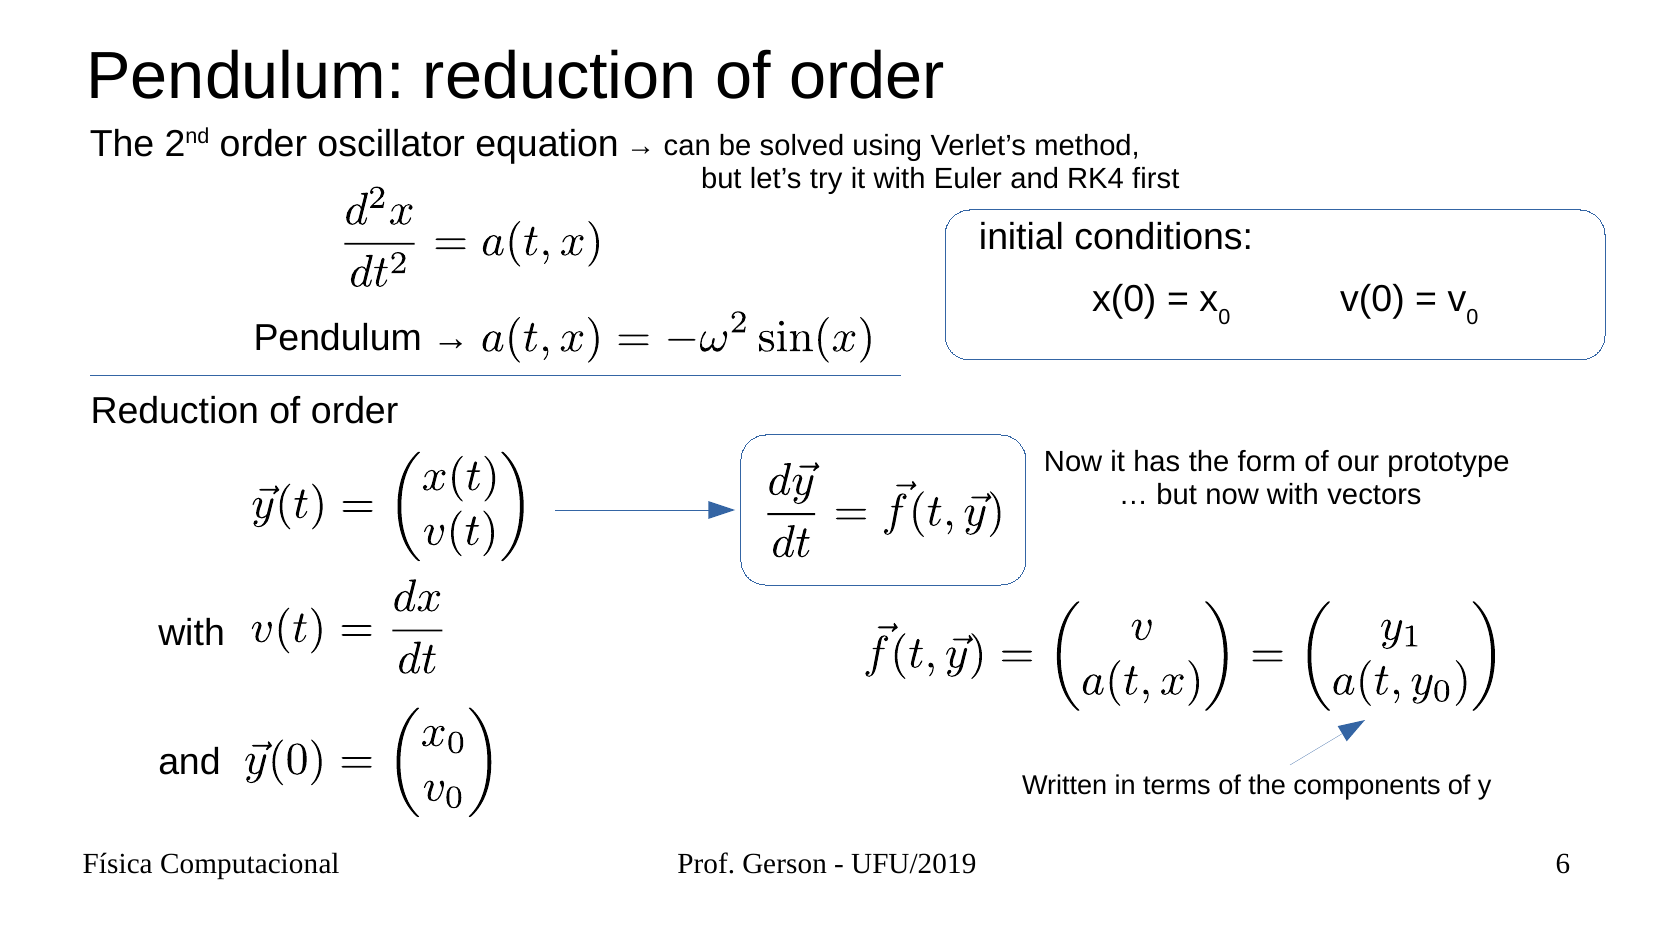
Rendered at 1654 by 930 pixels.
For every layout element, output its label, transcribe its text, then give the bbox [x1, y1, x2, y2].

picture [250, 579, 443, 674]
text_box Now it has the form of our prototype … but now with vectors [1029, 437, 1522, 518]
text_box Reduction of order [75, 381, 414, 439]
picture [249, 449, 526, 563]
text_box The 2nd order oscillator equation [75, 115, 634, 172]
picture [342, 184, 601, 289]
text_box and [143, 733, 236, 791]
text_box x(0) = x0 [1077, 270, 1246, 337]
picture [241, 705, 493, 819]
text_box Pendulum → [238, 309, 496, 366]
picture [765, 460, 1003, 560]
text_box v(0) = v0 [1325, 270, 1494, 337]
text_box with [143, 603, 240, 661]
text_box Written in terms of the components of y [1007, 762, 1506, 808]
picture [480, 311, 871, 363]
picture [861, 599, 1497, 713]
text_box → can be solved using Verlet’s method, but let’s try it with Euler and RK4 first [611, 121, 1191, 202]
text_box Pendulum: reduction of order [71, 31, 1121, 121]
text_box initial conditions: [964, 207, 1269, 265]
